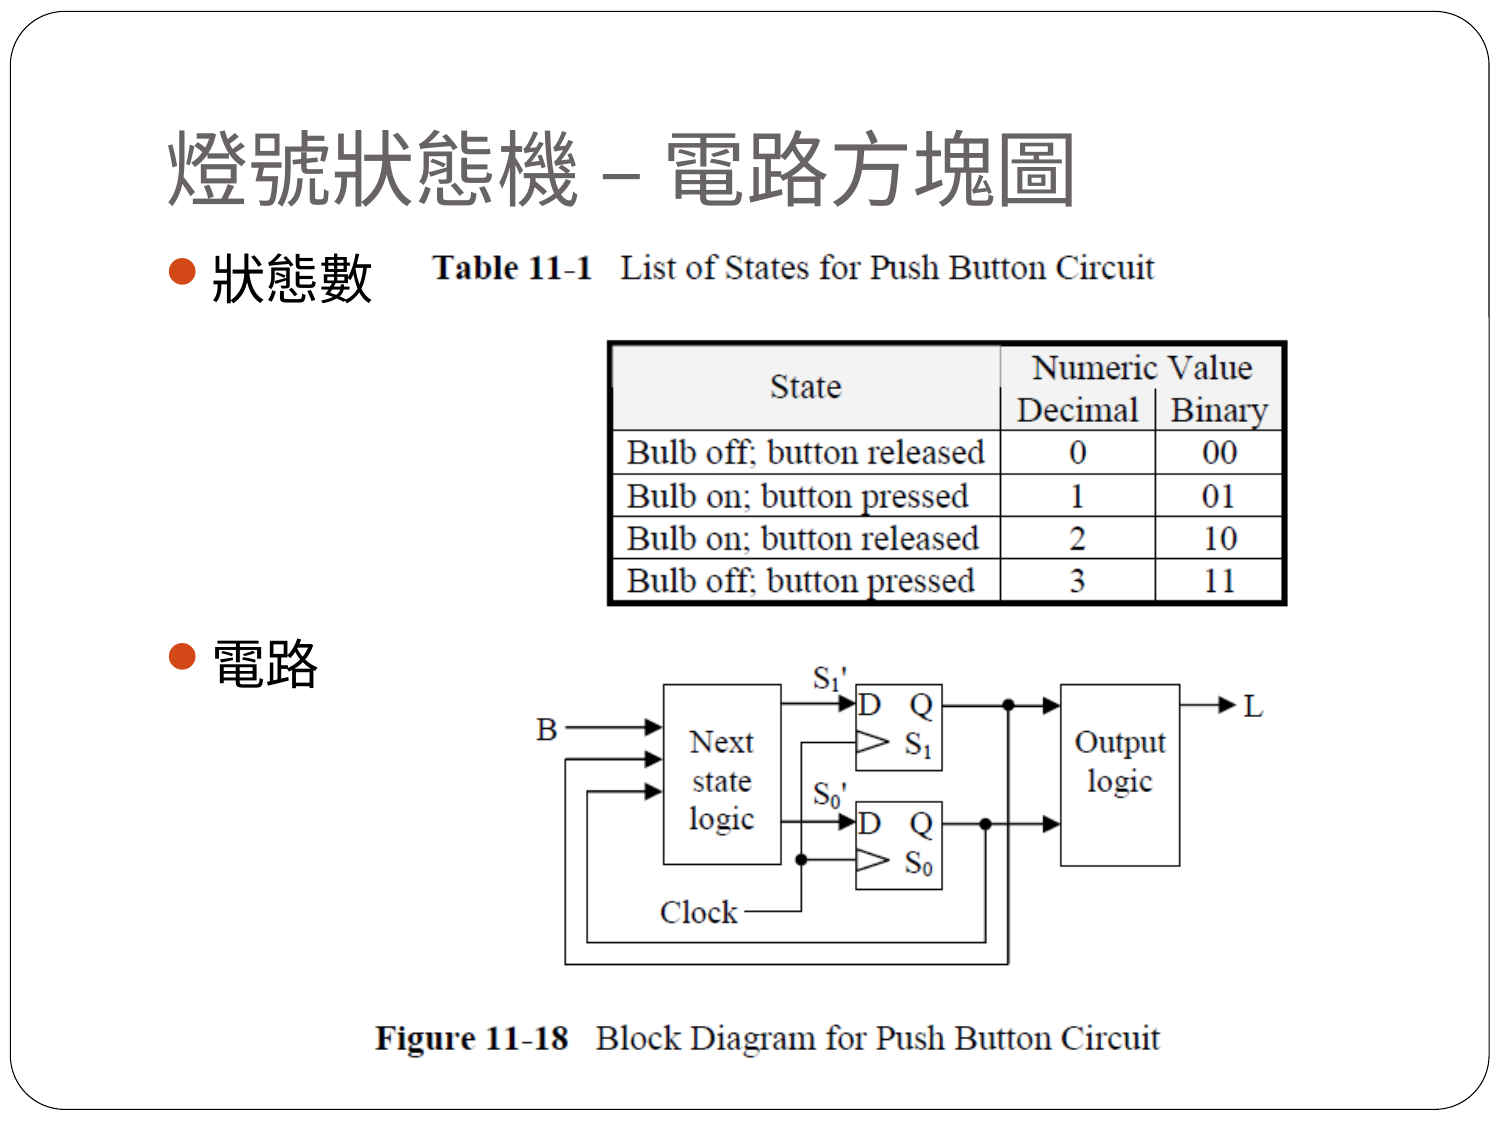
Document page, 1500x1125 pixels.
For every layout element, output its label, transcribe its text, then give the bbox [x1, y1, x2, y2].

picture [421, 234, 1302, 616]
title 燈號狀態機 – 電路方塊圖 [150, 44, 1426, 233]
picture [363, 656, 1284, 1075]
list 狀態數 電路 [150, 237, 1426, 988]
